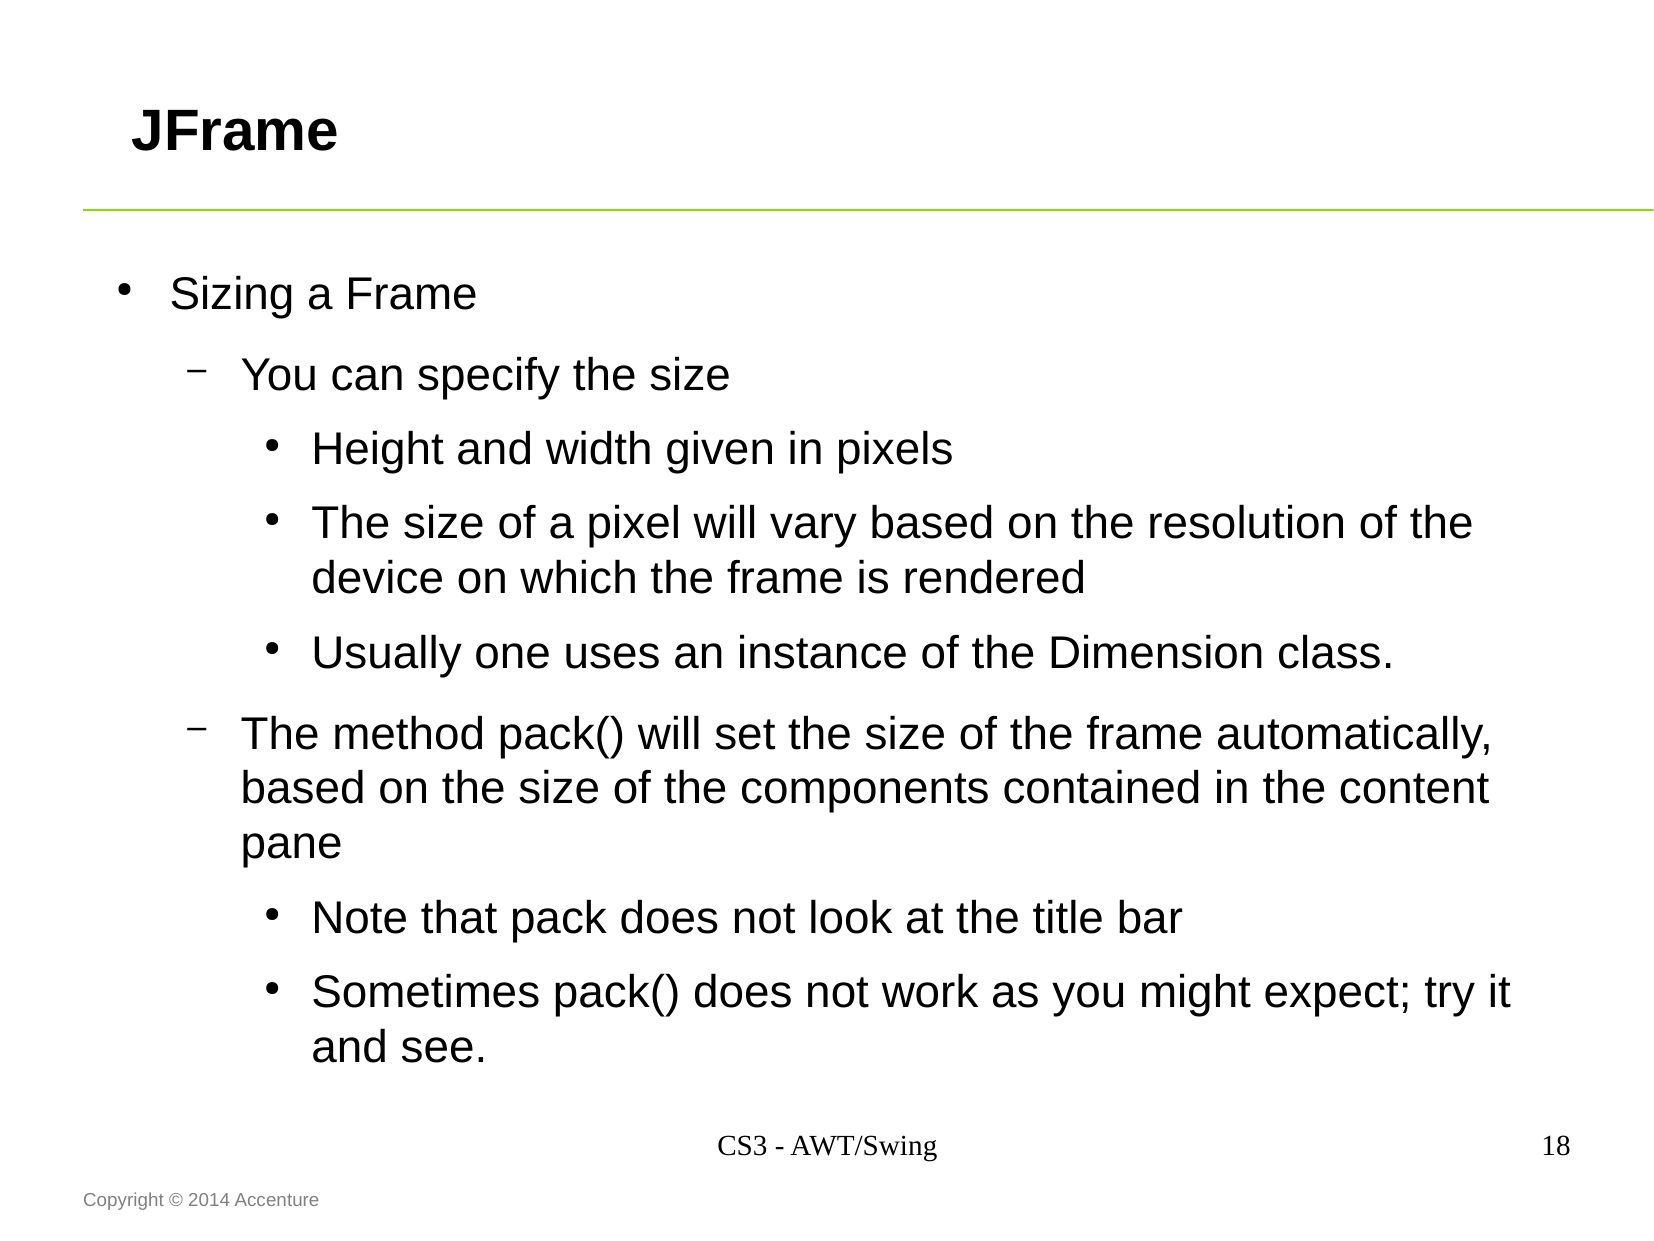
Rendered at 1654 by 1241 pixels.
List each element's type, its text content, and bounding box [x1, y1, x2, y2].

list Sizing a Frame You can specify the size Height and width given in pixels The size of a pixel will vary based on the resolution of the device on which the frame is rendered Usually one uses an instance of the Dimension class. The method pack() will set the size of the frame automatically, based on the size of the components contained in the content pane Note that pack does not look at the title bar Sometimes pack() does not work as you might expect; try it and see. [84, 255, 1573, 1166]
title JFrame [81, 56, 1654, 199]
